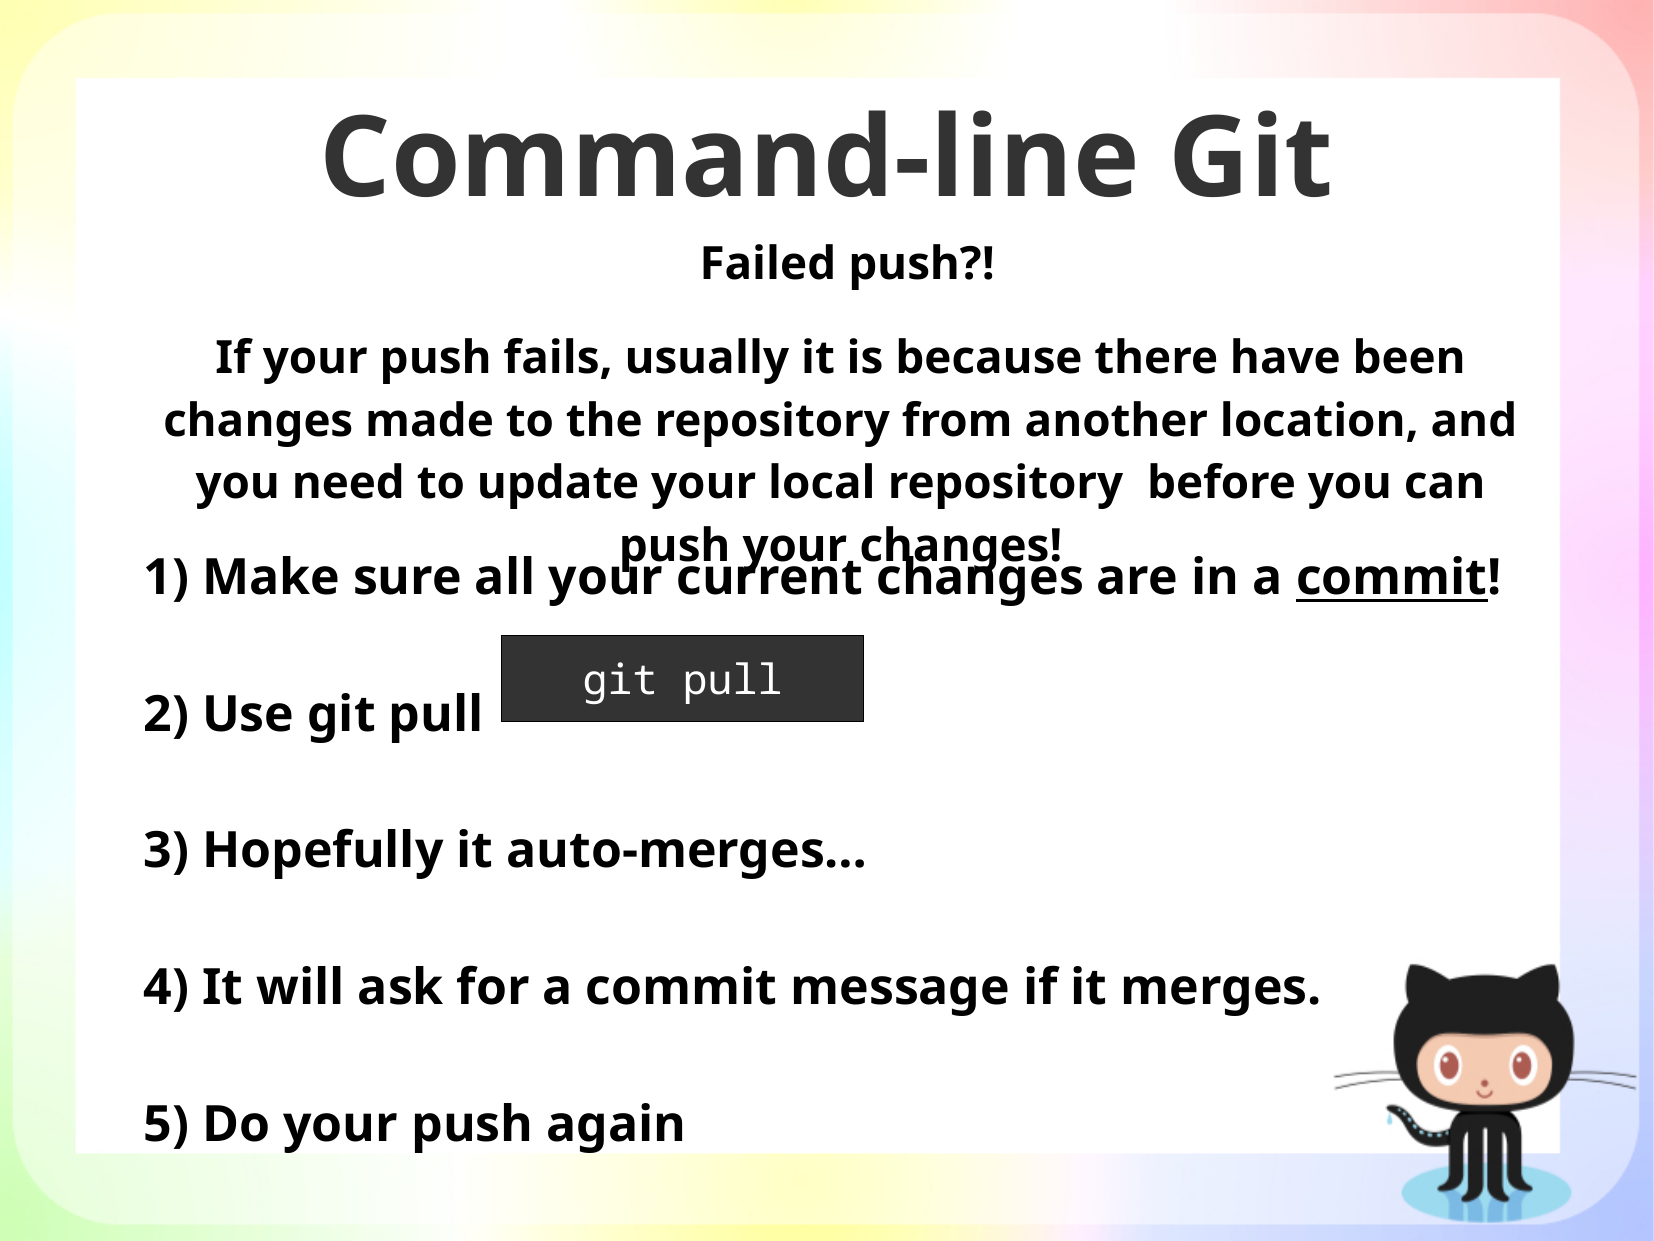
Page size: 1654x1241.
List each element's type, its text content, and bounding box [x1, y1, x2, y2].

text_box Failed push?! [160, 230, 1535, 289]
text_box If your push fails, usually it is because there have been changes made to the repository from another location, and you need to update your local repository before you can push your changes! [142, 324, 1539, 480]
picture [0, 0, 1654, 1241]
title Command-line Git [82, 49, 1571, 257]
text_box git pull [501, 635, 864, 722]
text_box Make sure all your current changes are in a commit! Use git pull Hopefully it auto-merges… It will ask for a commit message if it merges. Do your push again [143, 541, 1541, 1046]
